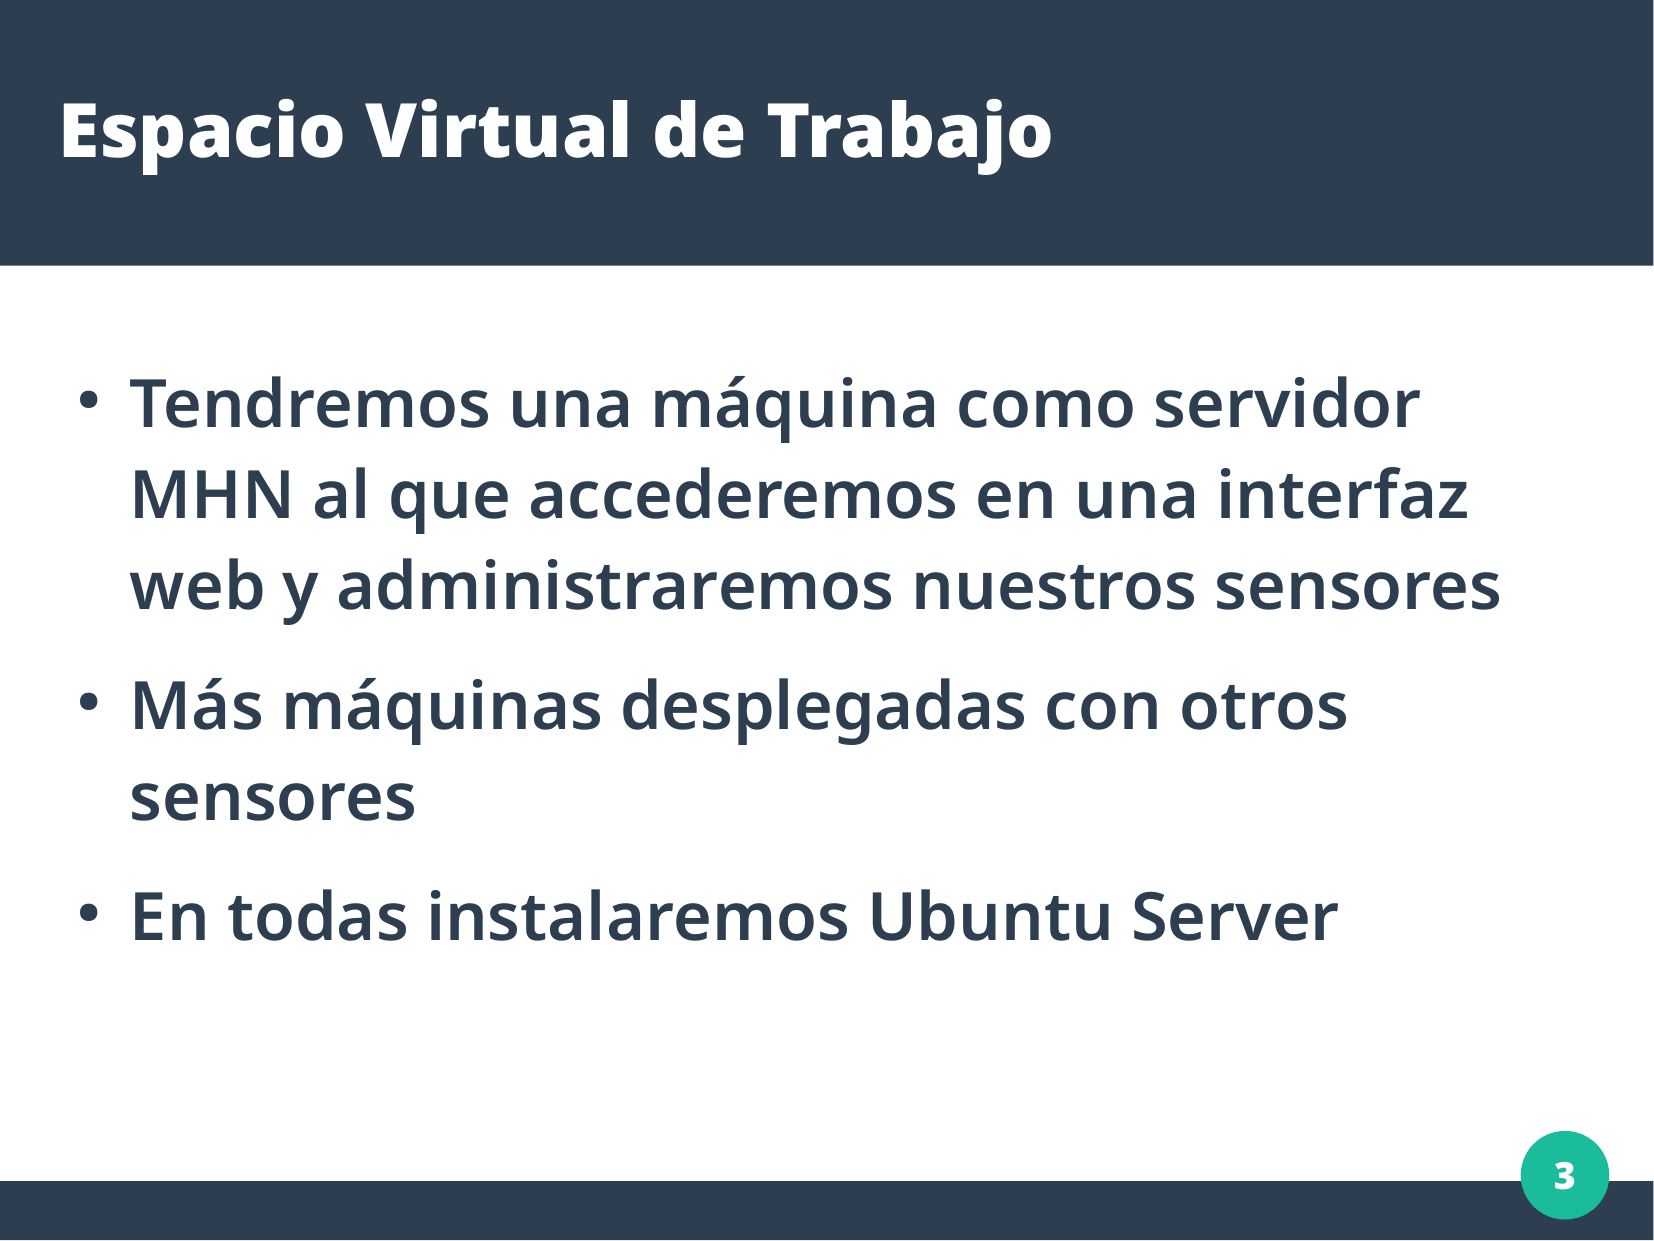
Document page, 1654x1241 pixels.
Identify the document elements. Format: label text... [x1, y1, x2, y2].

title Espacio Virtual de Trabajo [59, 49, 1595, 207]
list Tendremos una máquina como servidor MHN al que accederemos en una interfaz web y administraremos nuestros sensores Más máquinas desplegadas con otros sensores En todas instalaremos Ubuntu Server [59, 236, 1595, 1063]
